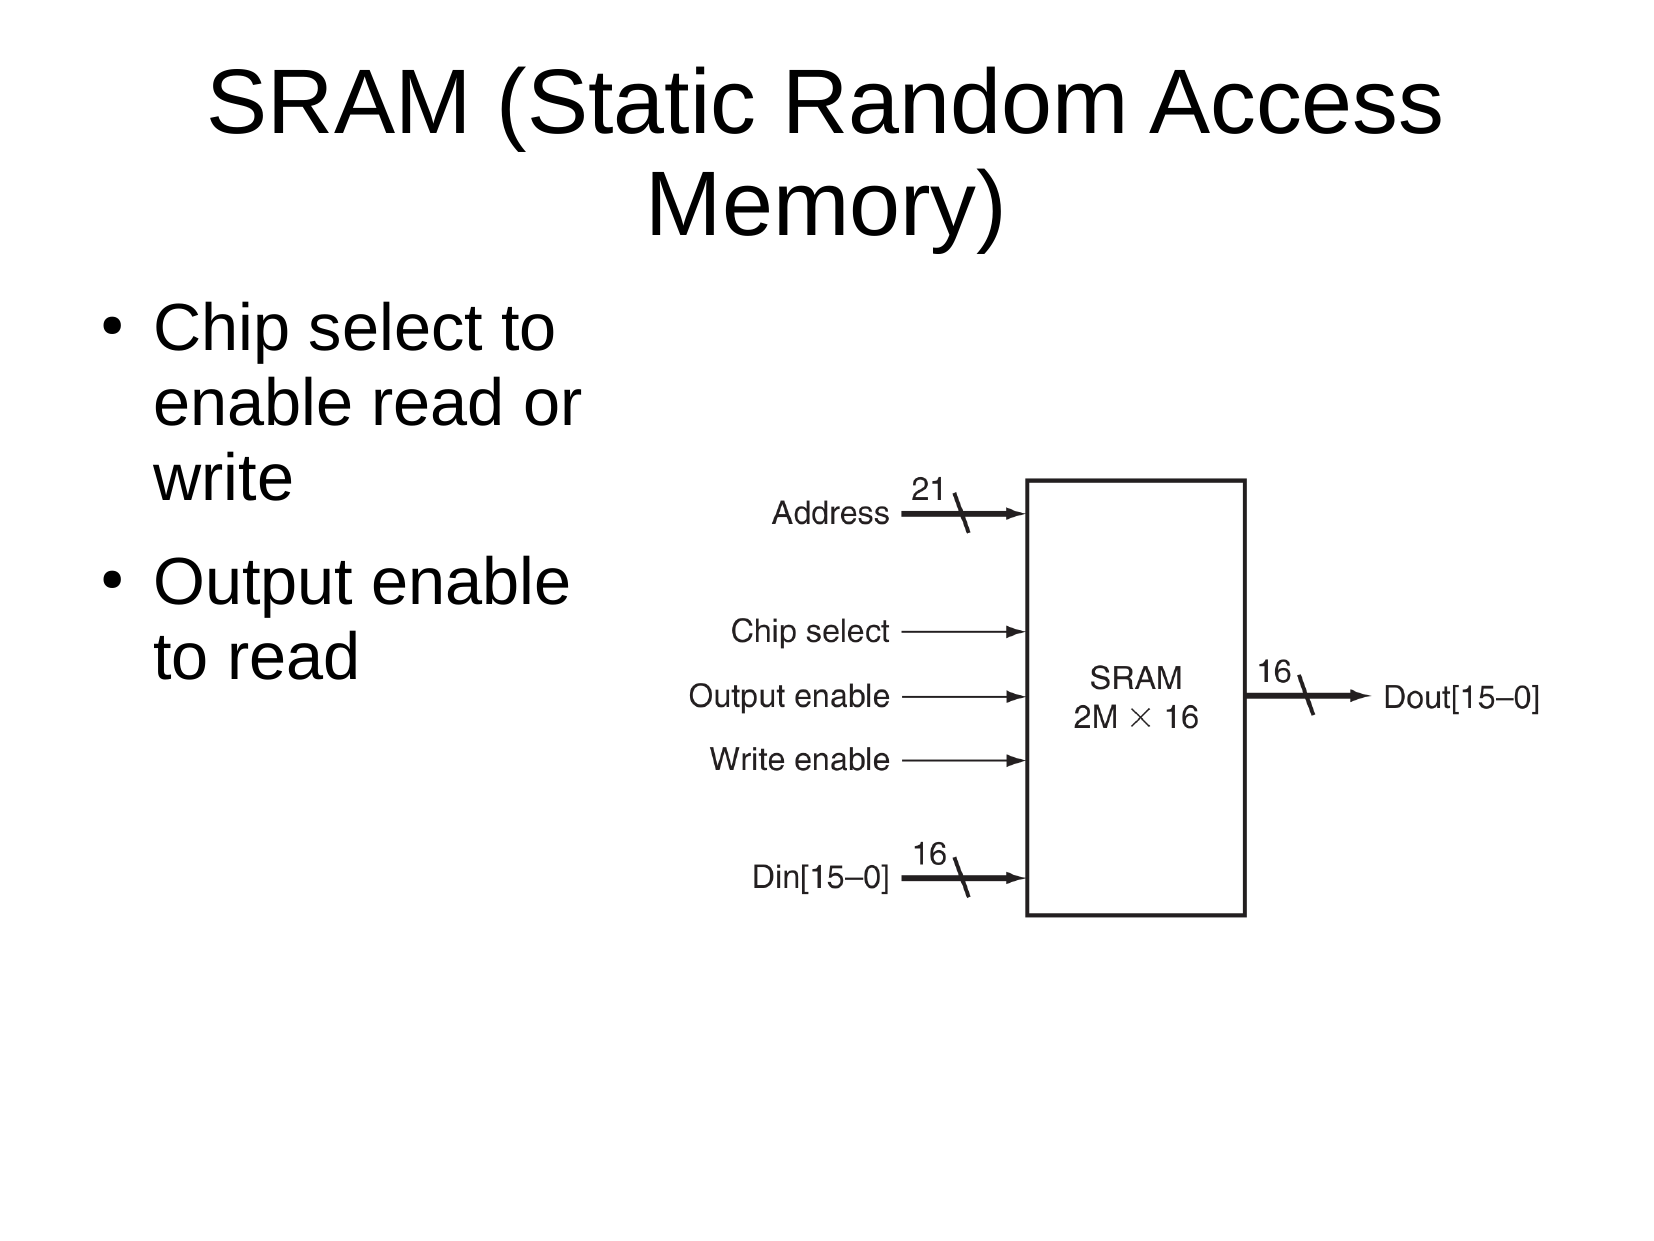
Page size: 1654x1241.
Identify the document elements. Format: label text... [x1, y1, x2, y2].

picture [675, 412, 1567, 929]
title SRAM (Static Random Access Memory) [82, 49, 1571, 257]
list Chip select to enable read or write Output enable to read [82, 290, 601, 1010]
